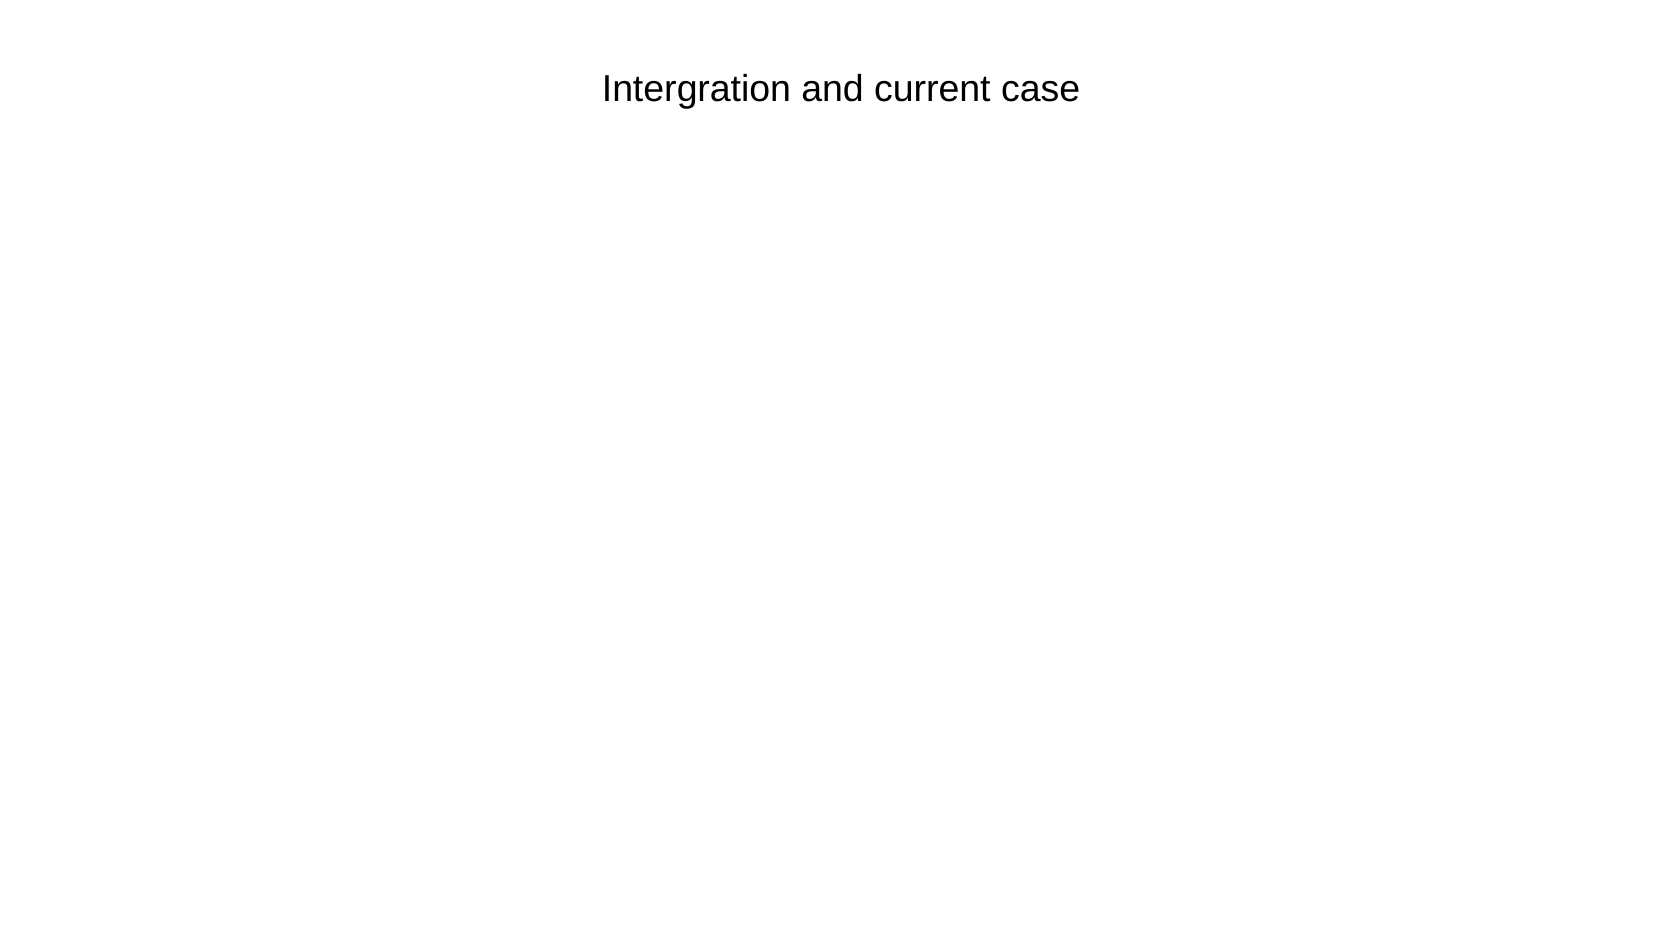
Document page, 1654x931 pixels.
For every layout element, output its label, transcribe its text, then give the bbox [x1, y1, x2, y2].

text_box Intergration and current case [587, 59, 1097, 117]
